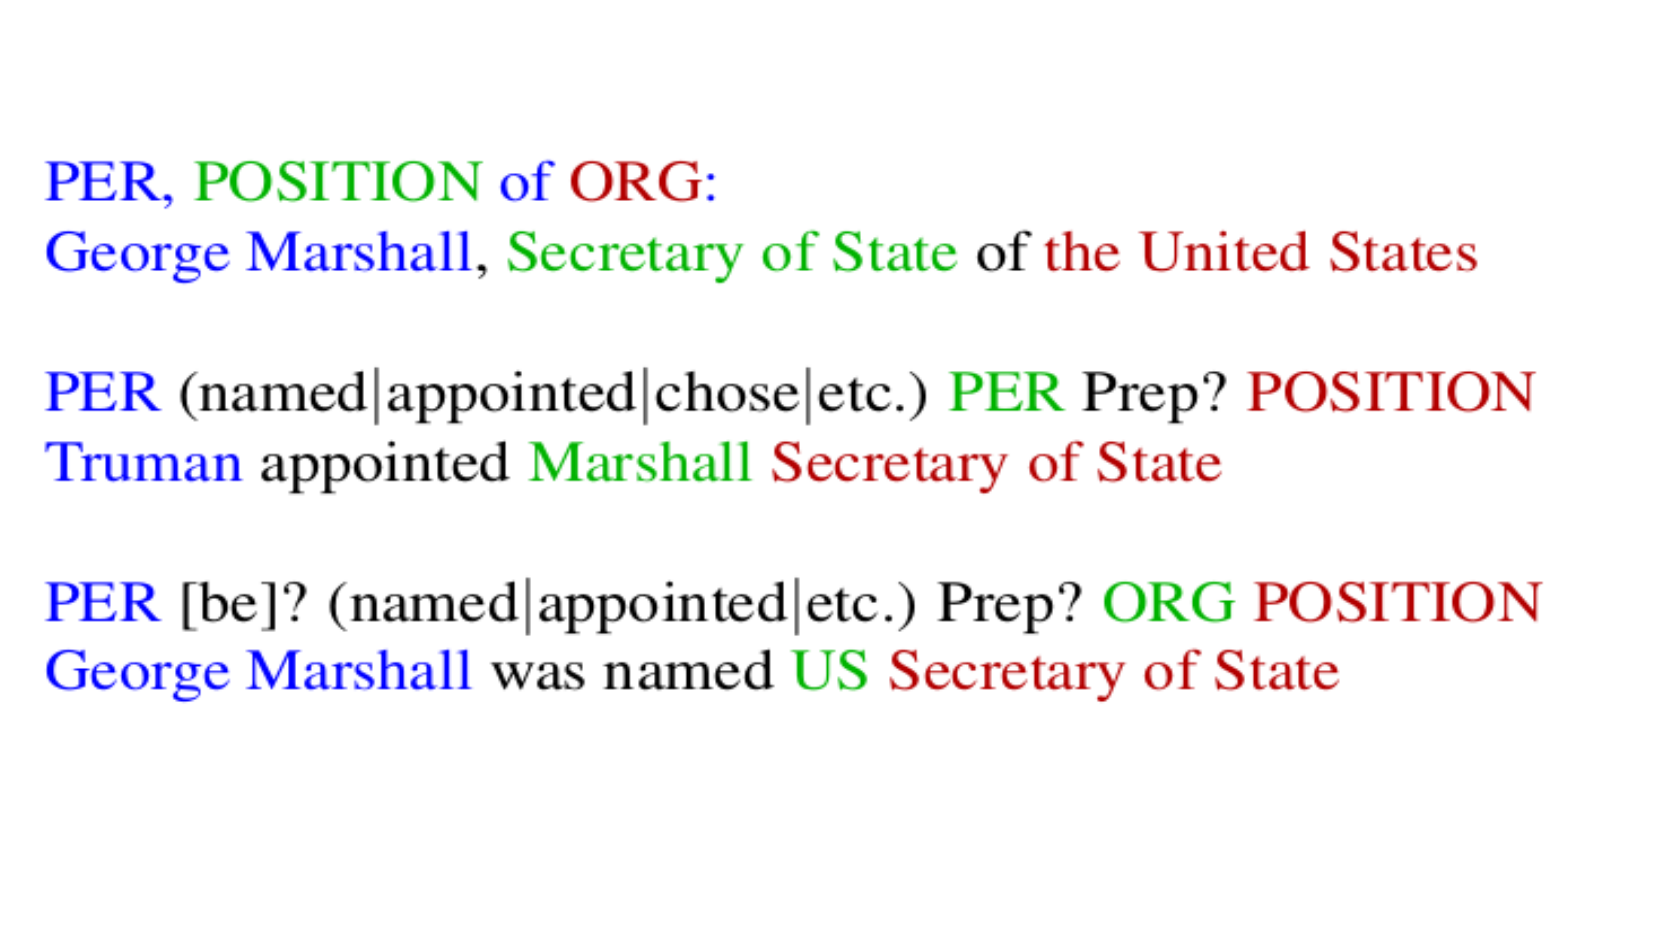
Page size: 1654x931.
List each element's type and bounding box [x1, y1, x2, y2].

picture [0, 137, 1654, 736]
